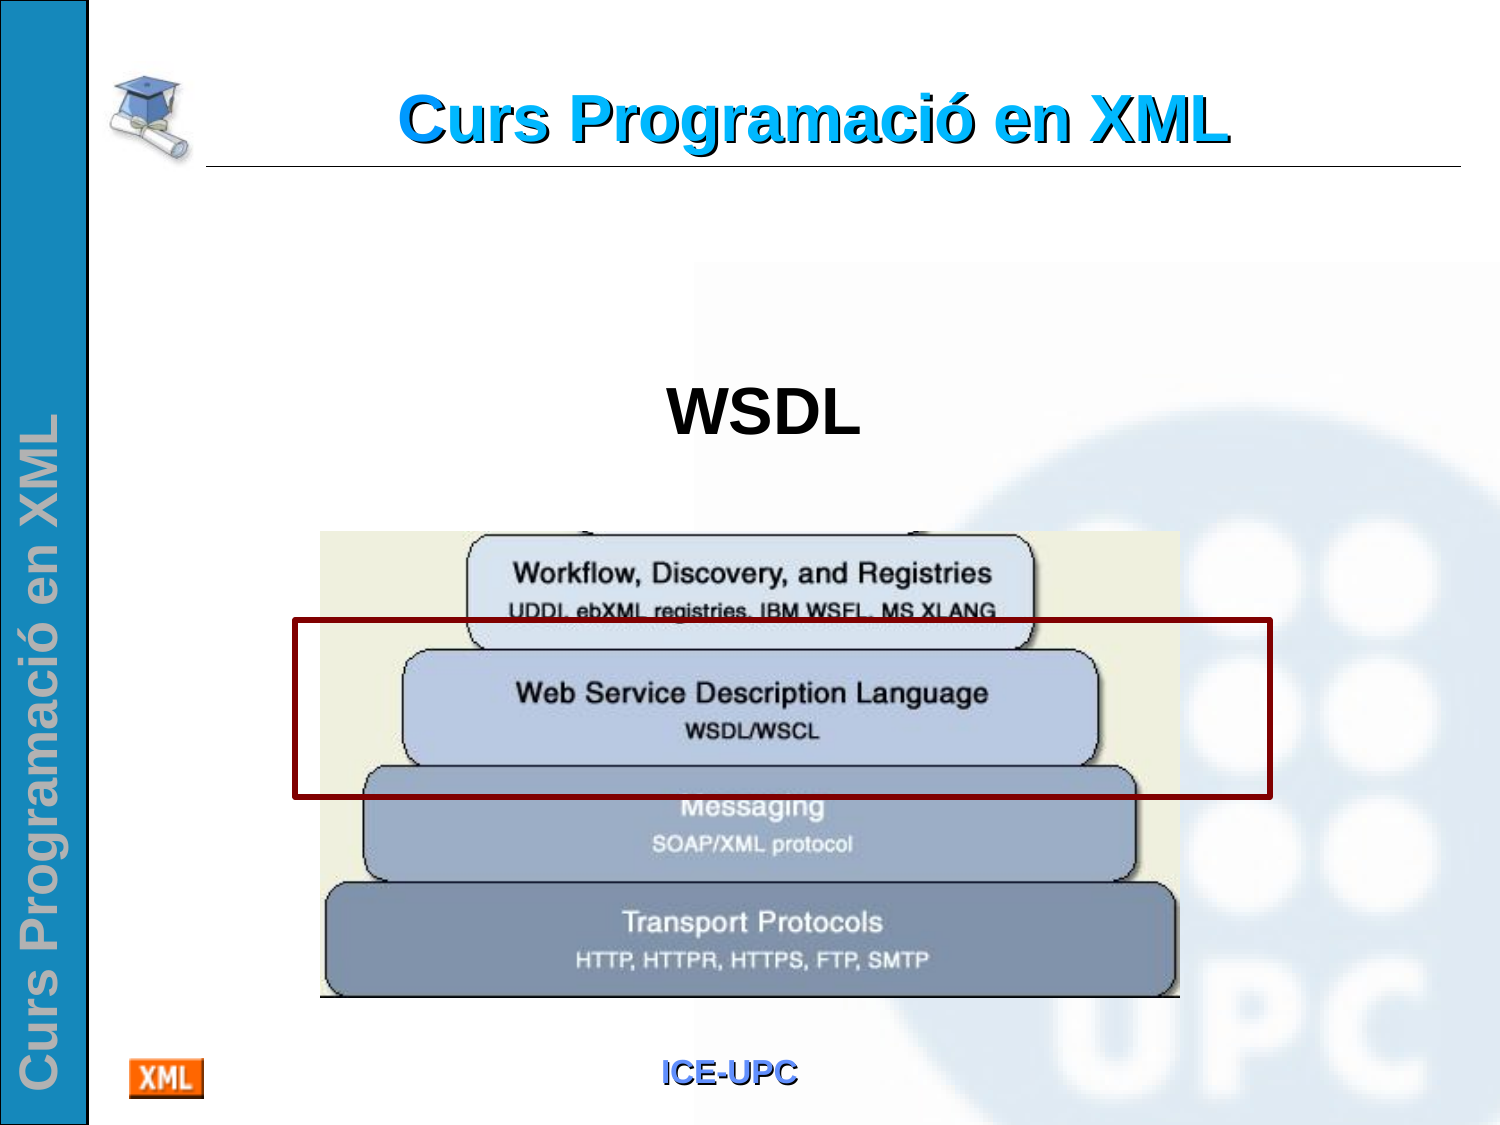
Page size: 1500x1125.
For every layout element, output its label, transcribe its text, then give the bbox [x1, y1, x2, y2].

picture [129, 1058, 204, 1099]
text_box [295, 619, 1270, 798]
title Curs Programació en XML [177, 58, 1453, 178]
subtitle WSDL [201, 366, 1252, 468]
picture [320, 262, 1500, 1125]
picture [93, 61, 177, 174]
